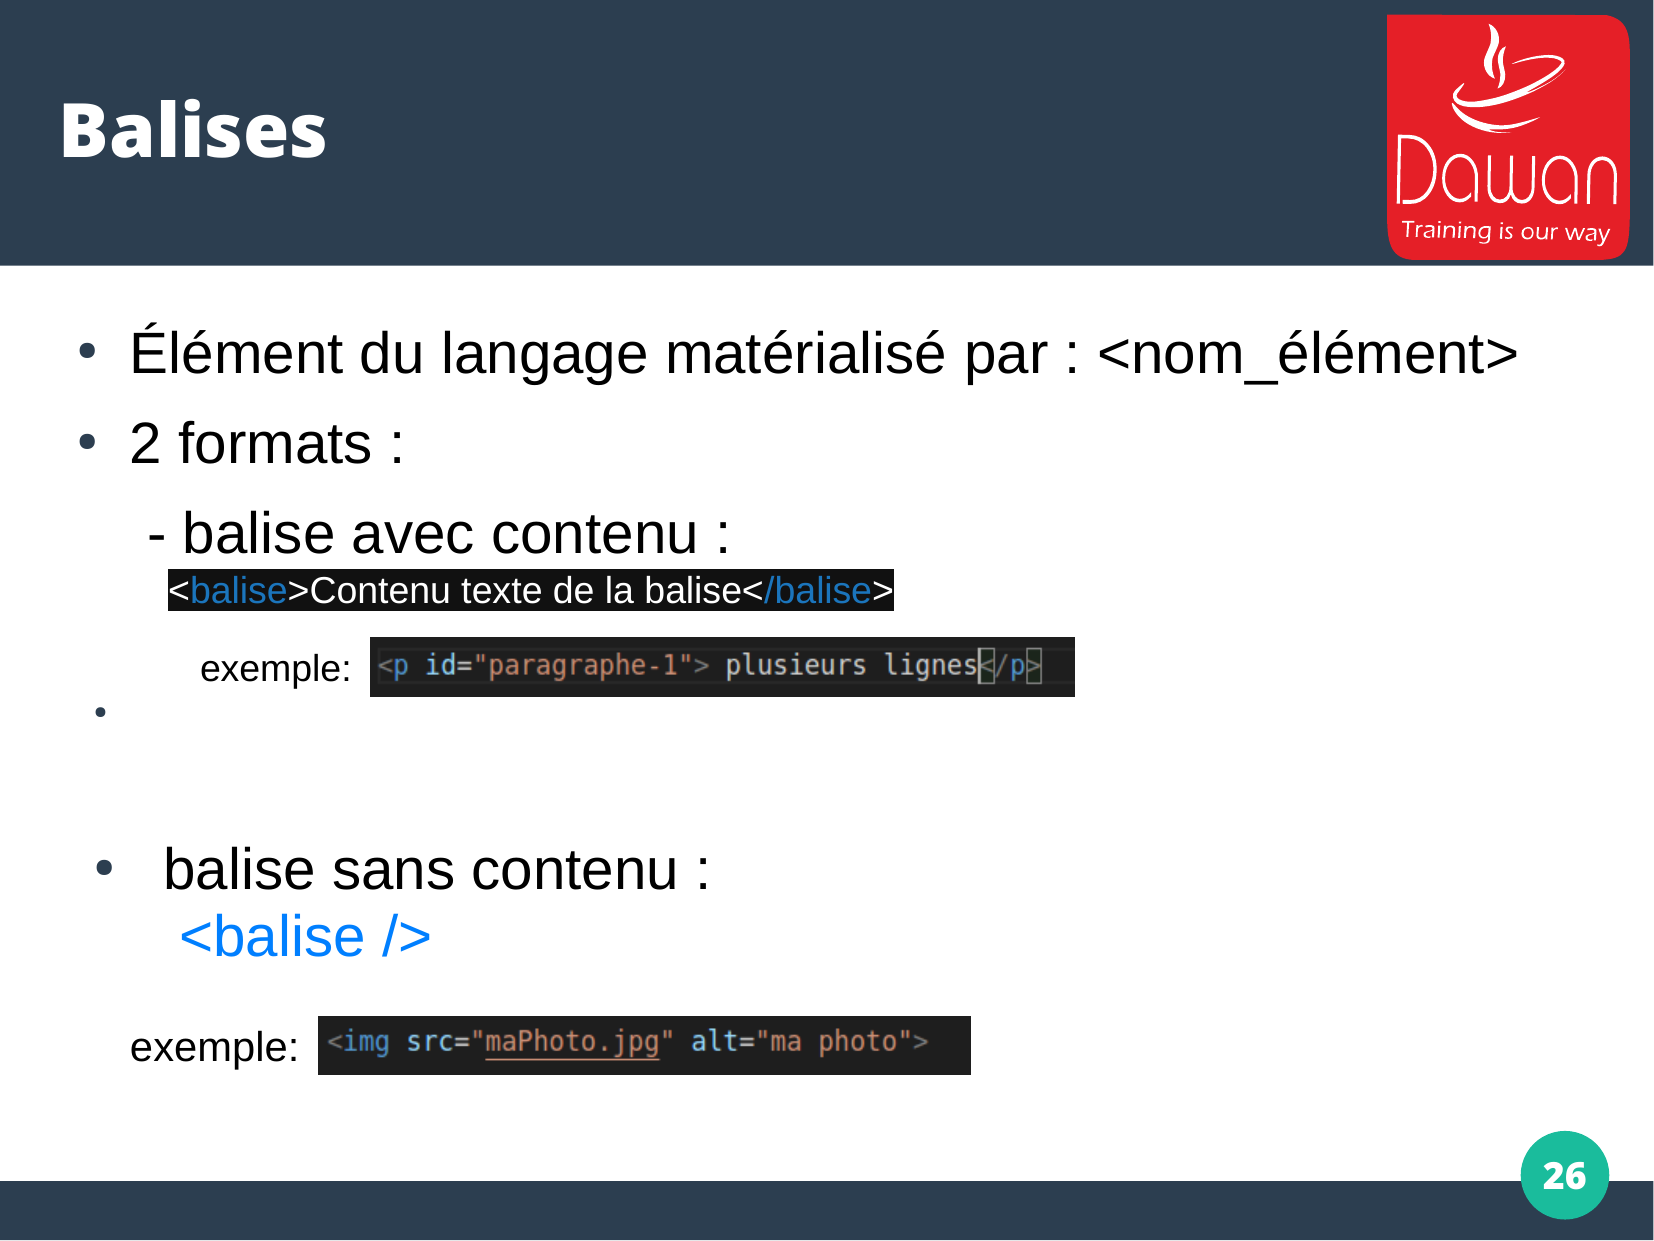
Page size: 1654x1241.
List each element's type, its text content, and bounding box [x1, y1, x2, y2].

title Balises [59, 49, 1387, 207]
picture [1387, 14, 1630, 260]
list Élément du langage matérialisé par : <nom_élément> 2 formats : - balise avec contenu : <balise>Contenu texte de la balise</balise> exemple: balise sans contenu : <balise /> exemple: [59, 324, 1595, 1152]
picture [370, 637, 1075, 697]
picture [318, 1016, 971, 1075]
